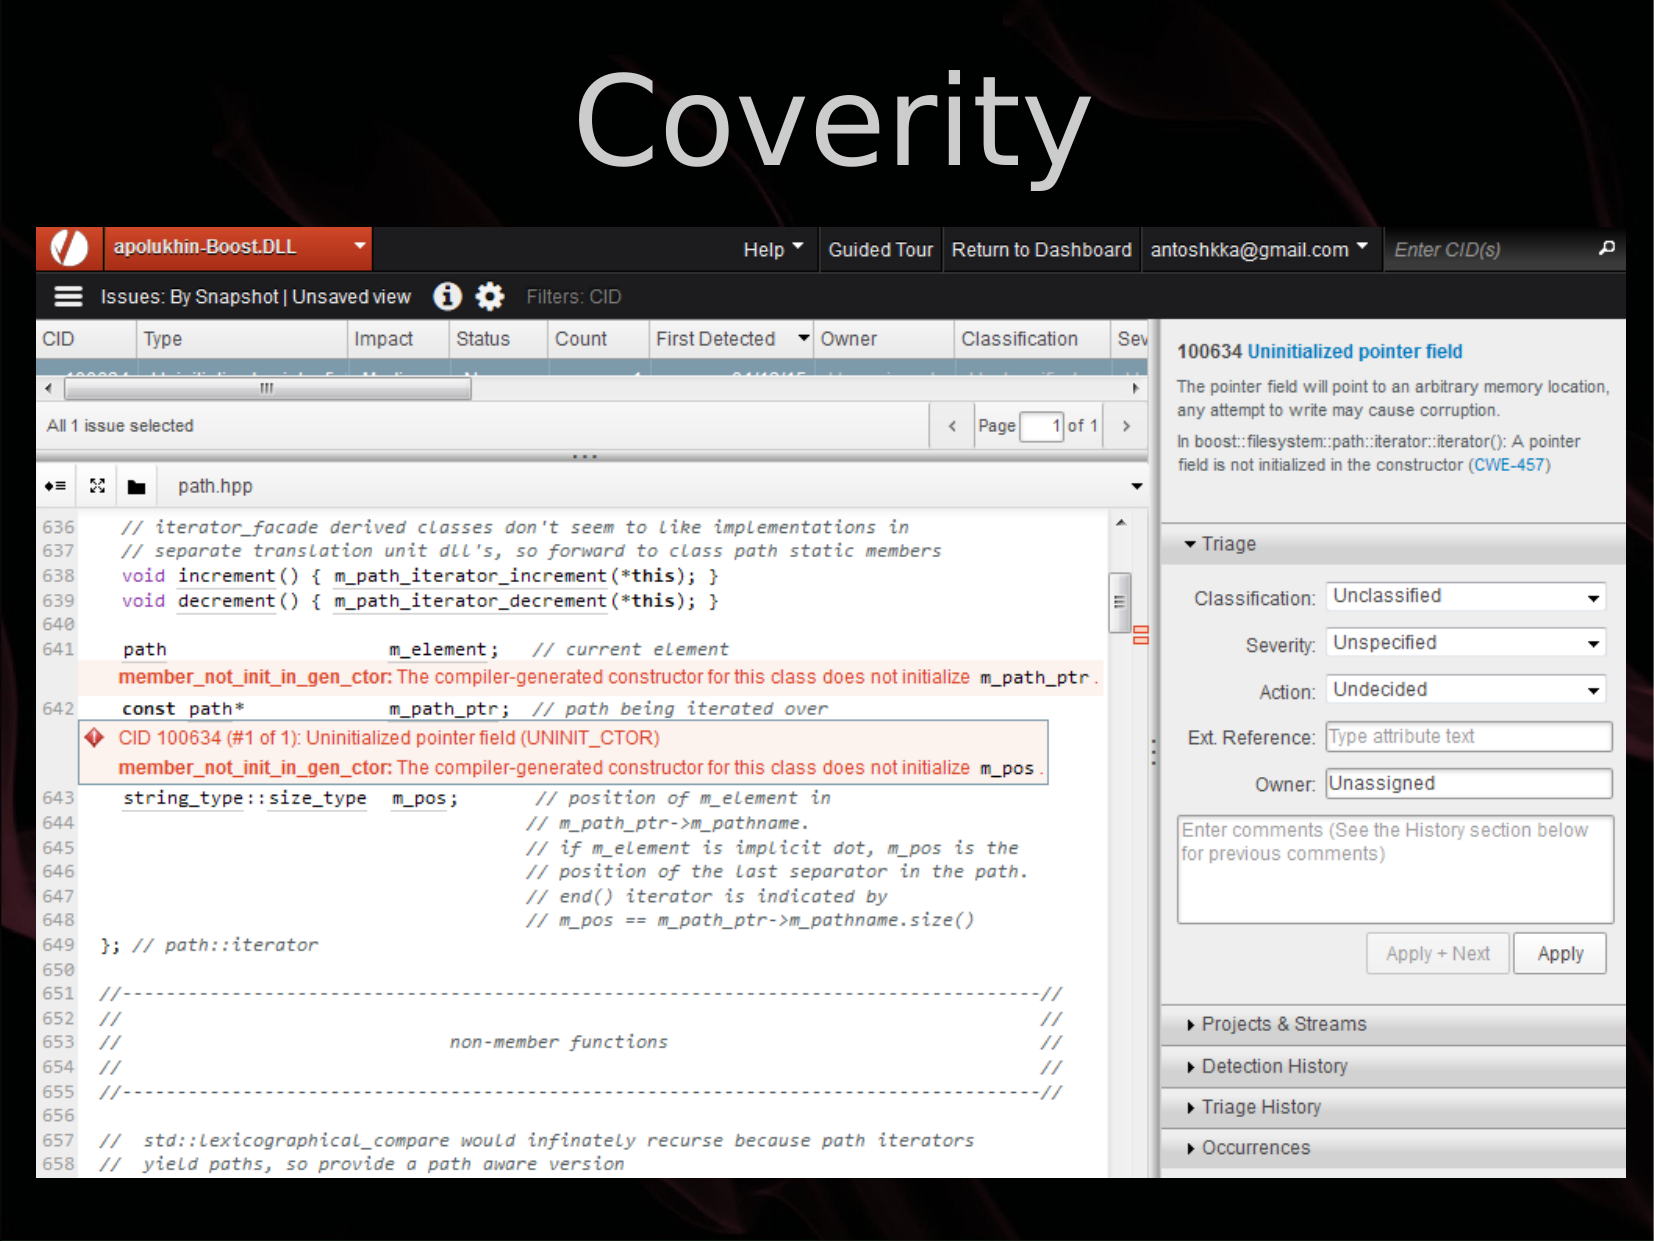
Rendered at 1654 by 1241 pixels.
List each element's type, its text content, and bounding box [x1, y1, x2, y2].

title Coverity [90, 45, 1579, 200]
picture [0, 0, 1654, 1241]
